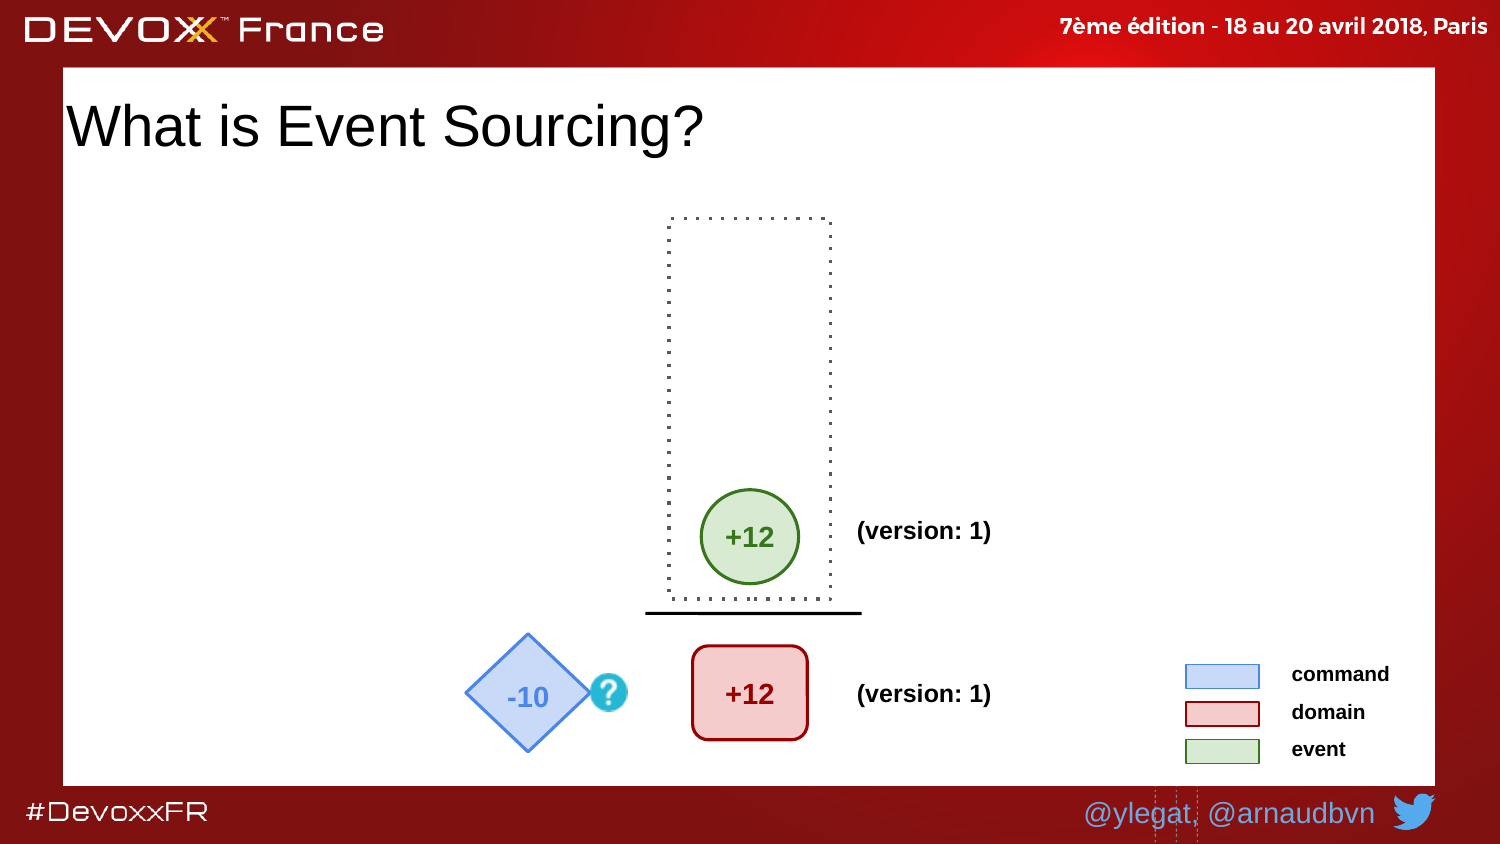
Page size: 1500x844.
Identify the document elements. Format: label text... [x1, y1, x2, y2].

text_box command [1276, 645, 1428, 683]
text_box (version: 1) [841, 499, 1012, 562]
text_box (version: 1) [841, 662, 1012, 724]
text_box [496, 722, 560, 752]
picture [0, 0, 1500, 844]
text_box [1185, 664, 1260, 689]
text_box [465, 672, 487, 713]
title What is Event Sourcing? [51, 72, 1449, 167]
text_box [1185, 702, 1260, 726]
text_box event [1276, 720, 1428, 783]
text_box domain [1276, 683, 1428, 720]
text_box [569, 672, 590, 713]
text_box @ylegat, @arnaudbvn [1068, 779, 1399, 844]
text_box +12 [692, 645, 808, 740]
text_box [1185, 739, 1260, 764]
text_box [717, 489, 783, 502]
text_box +12 [706, 502, 794, 584]
text_box -10 [487, 663, 569, 722]
text_box [701, 516, 706, 557]
text_box [497, 633, 559, 663]
text_box [794, 516, 799, 557]
